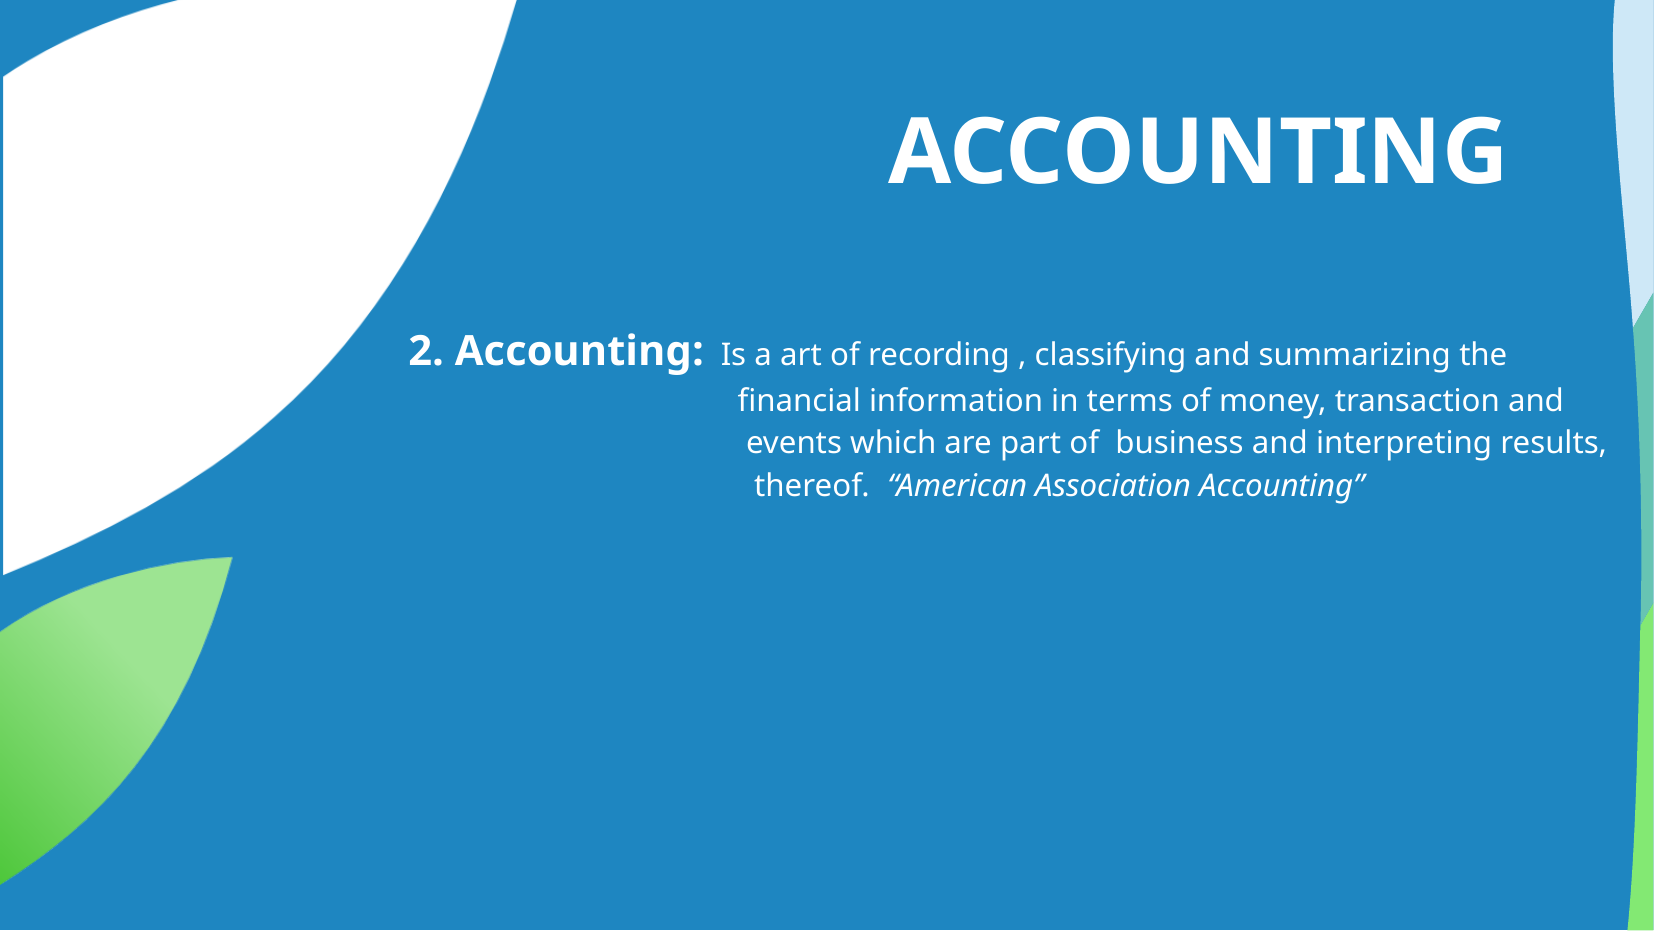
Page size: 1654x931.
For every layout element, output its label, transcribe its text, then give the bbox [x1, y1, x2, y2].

picture [0, 0, 517, 885]
title ACCOUNTING [300, 0, 1654, 296]
list 2. Accounting: Is a art of recording , classifying and summarizing the financial information in terms of money, transaction and events which are part of business and interpreting results, thereof. “American Association Accounting” [337, 320, 1616, 676]
